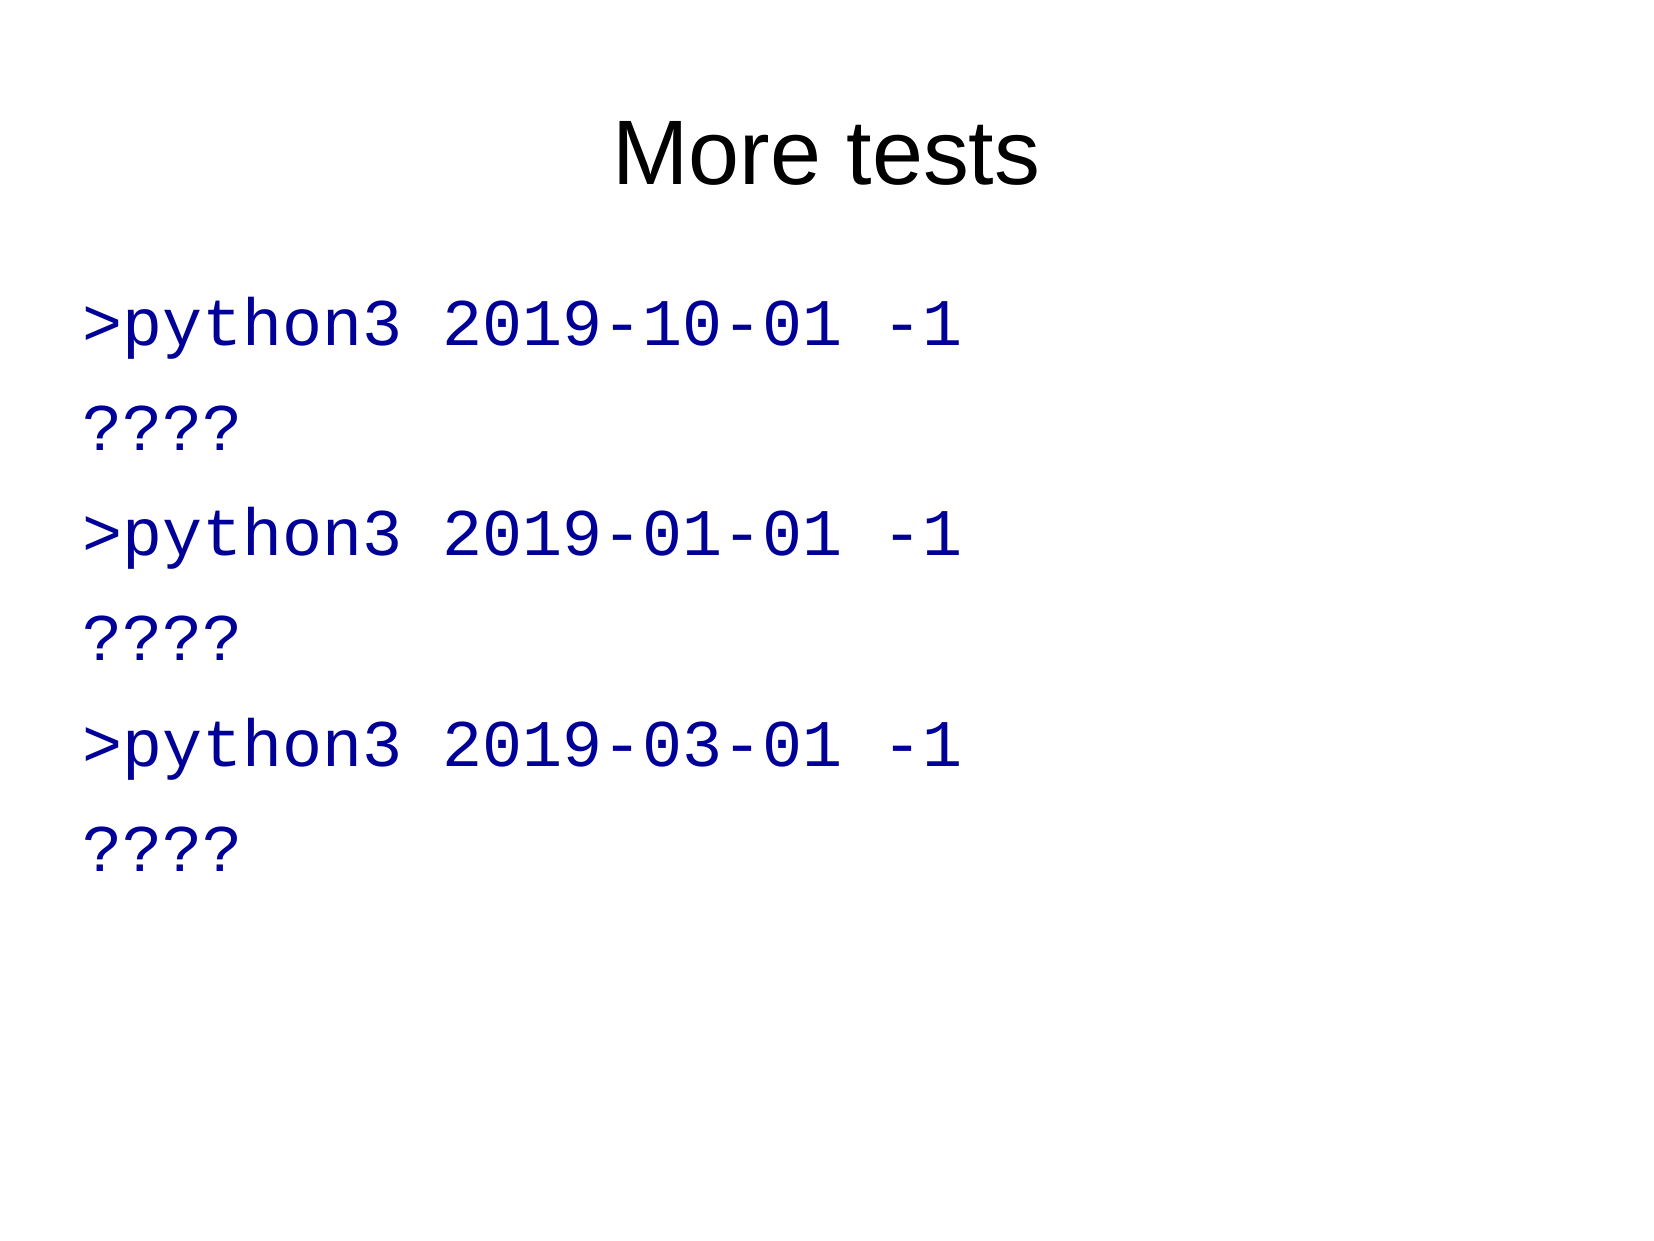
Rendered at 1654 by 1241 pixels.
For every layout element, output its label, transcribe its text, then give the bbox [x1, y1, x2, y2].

list >python3 2019-10-01 -1 ???? >python3 2019-01-01 -1 ???? >python3 2019-03-01 -1 ???? [82, 290, 1571, 1010]
title More tests [82, 49, 1571, 257]
